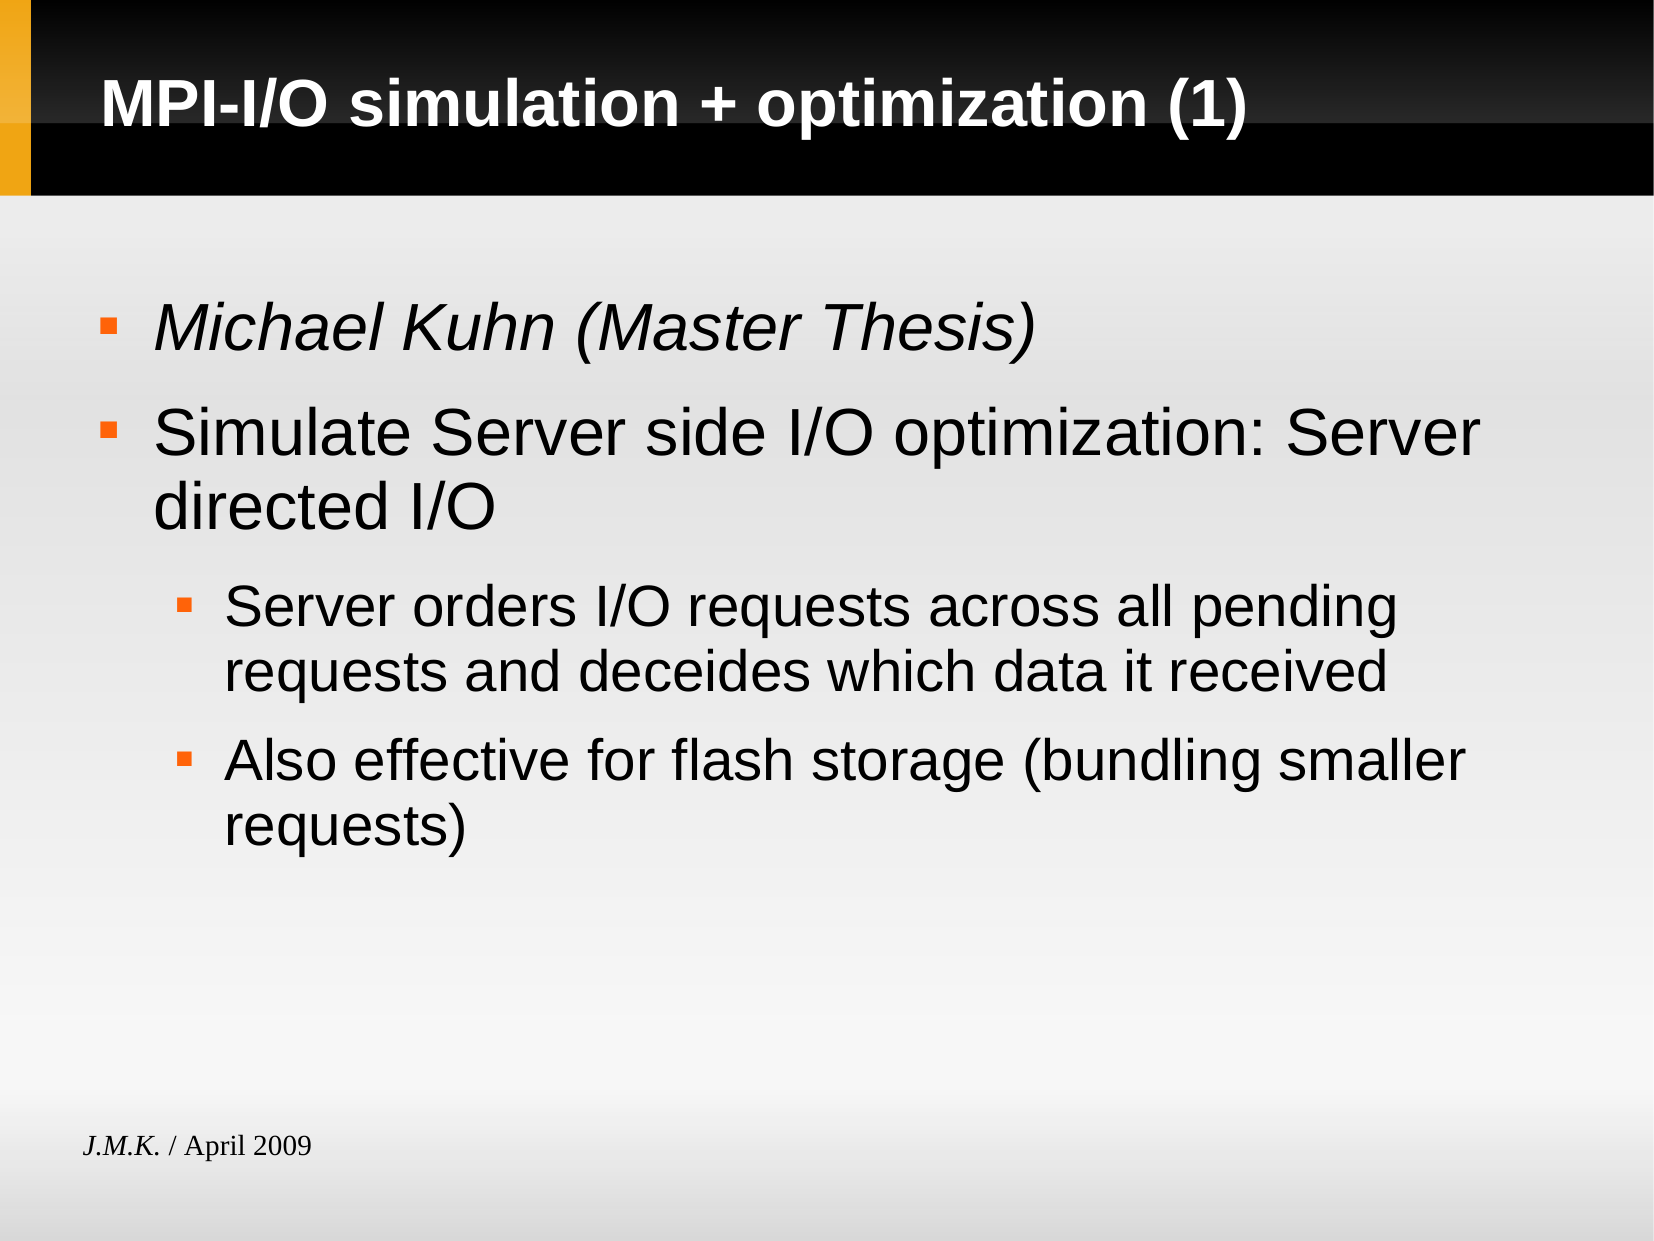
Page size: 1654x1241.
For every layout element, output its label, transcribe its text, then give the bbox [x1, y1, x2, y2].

title MPI-I/O simulation + optimization (1) [76, 0, 1565, 208]
picture [0, 0, 1654, 1241]
list Michael Kuhn (Master Thesis) Simulate Server side I/O optimization: Server directed I/O Server orders I/O requests across all pending requests and deceides which data it received Also effective for flash storage (bundling smaller requests) [82, 290, 1571, 1109]
